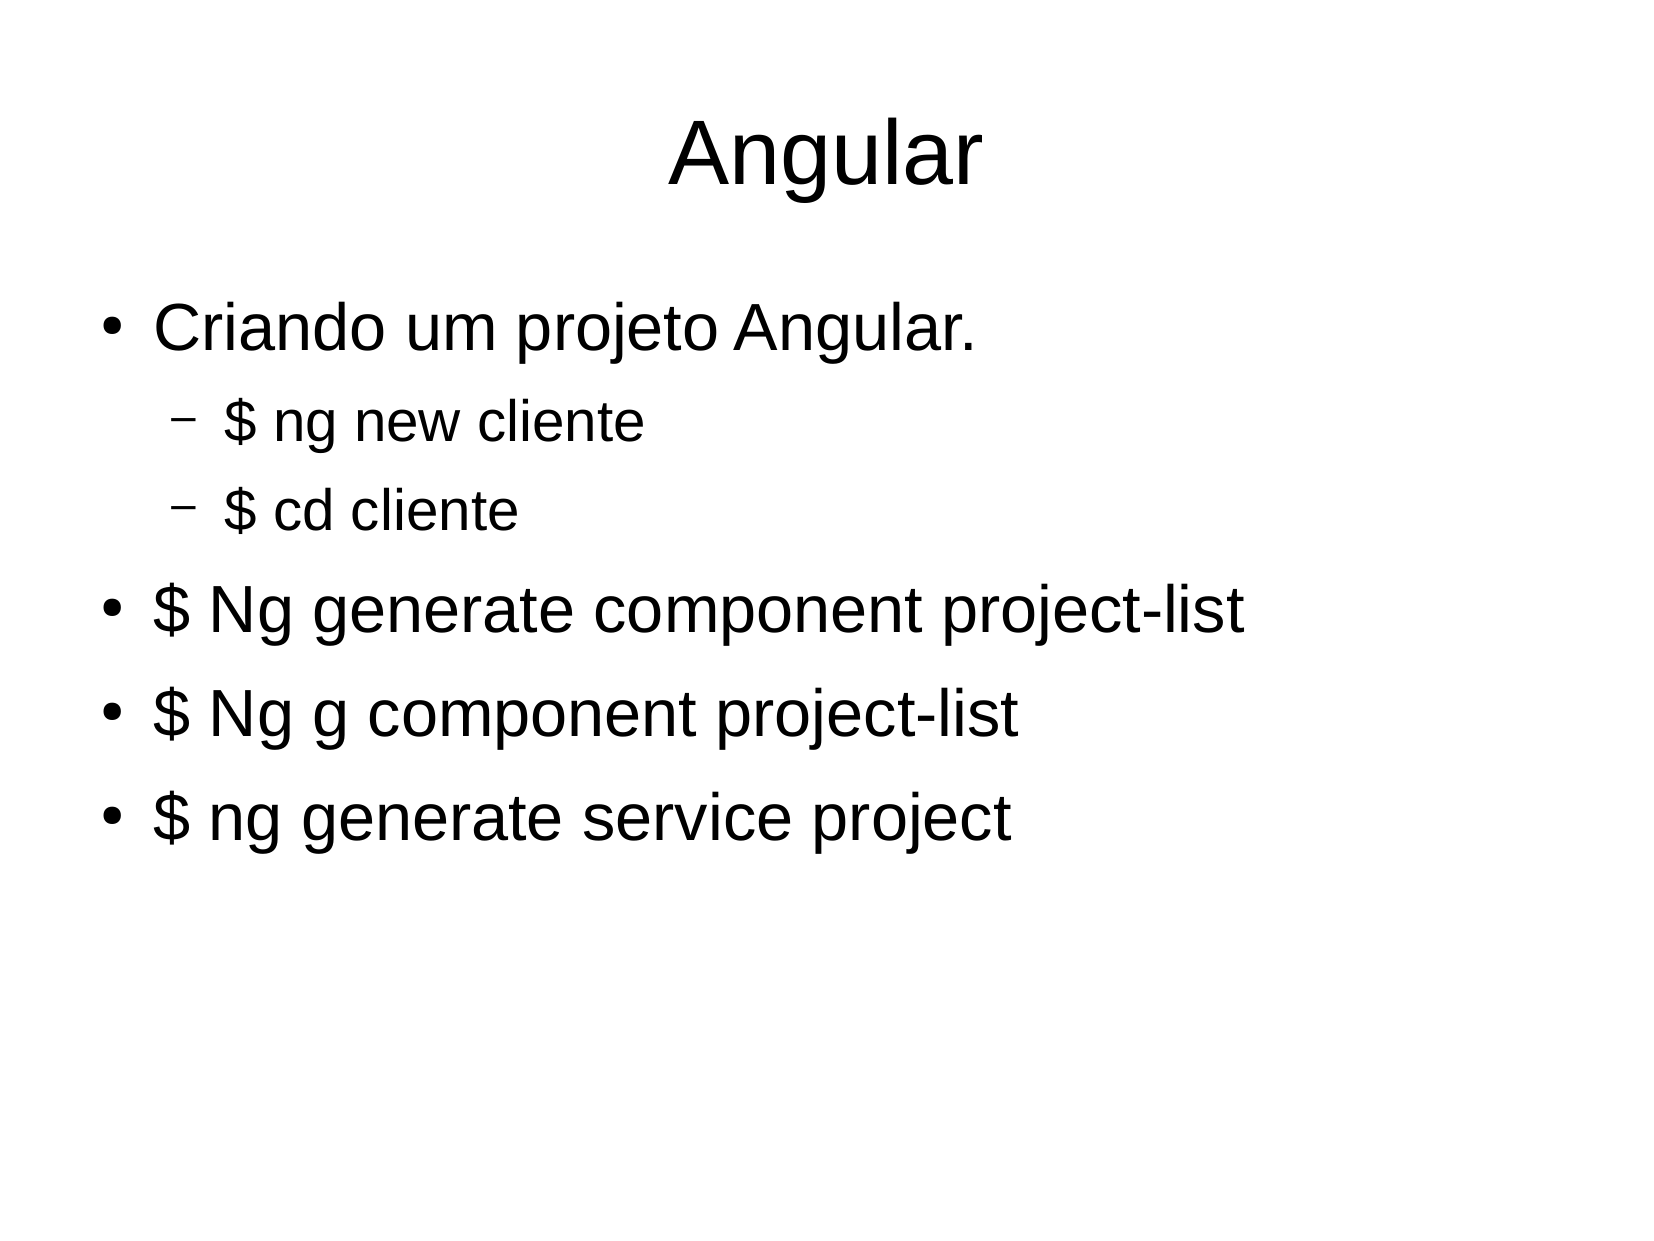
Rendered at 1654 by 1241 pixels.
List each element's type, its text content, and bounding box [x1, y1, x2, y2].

list Criando um projeto Angular. $ ng new cliente $ cd cliente $ Ng generate component project-list $ Ng g component project-list $ ng generate service project [82, 290, 1571, 1010]
title Angular [82, 49, 1571, 257]
